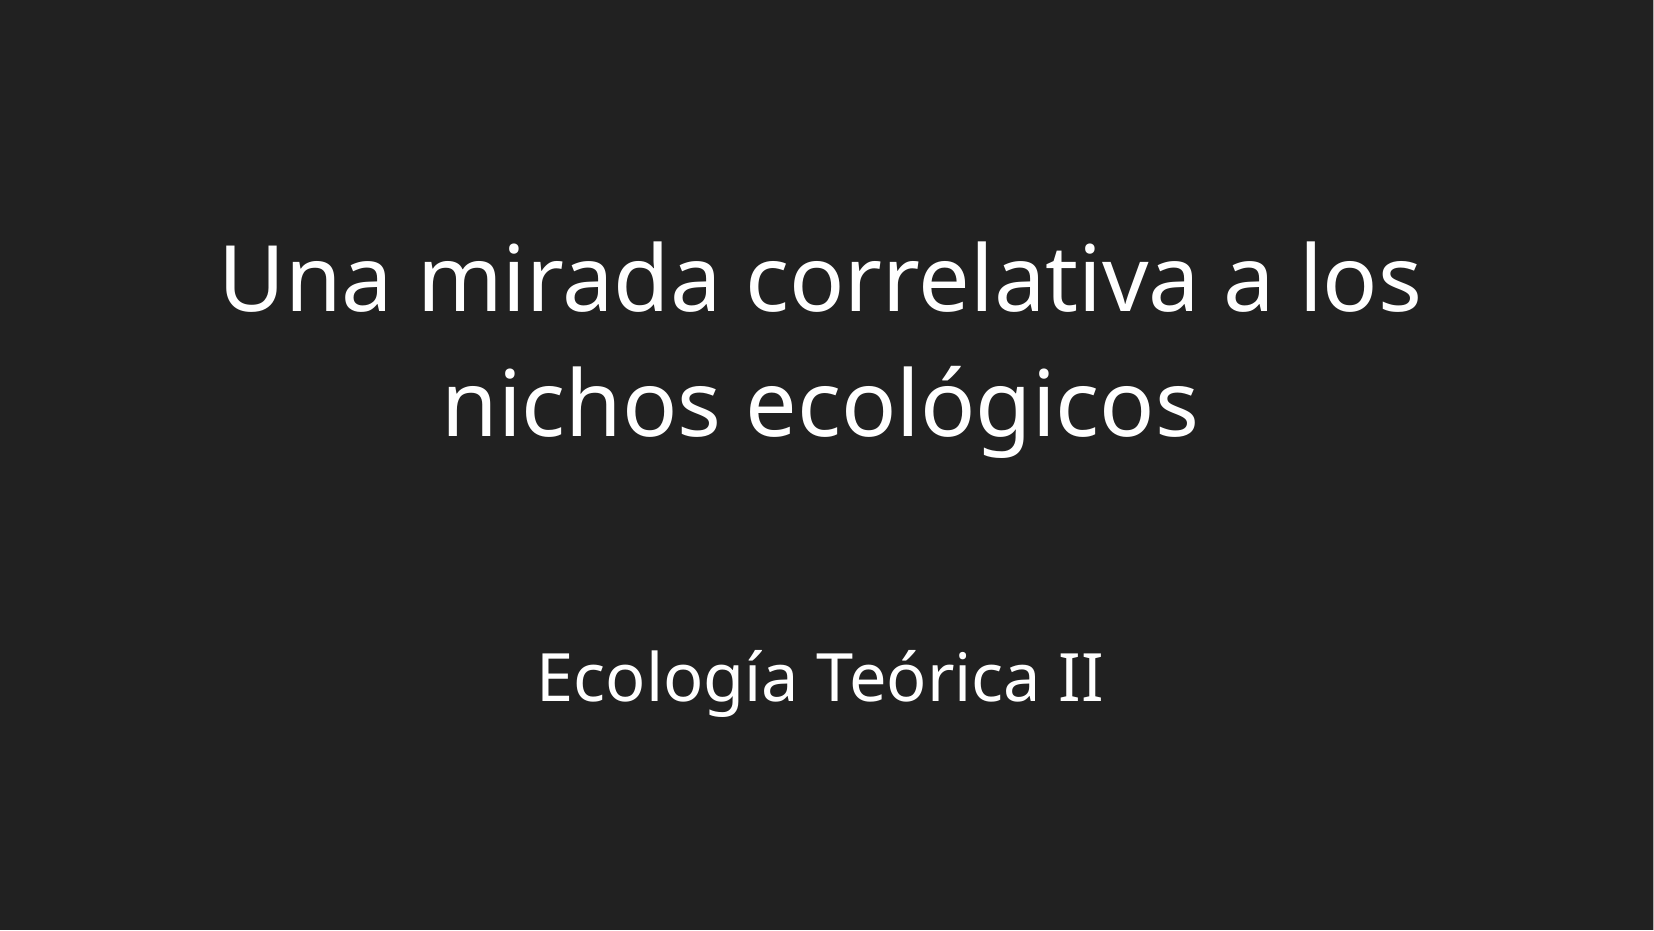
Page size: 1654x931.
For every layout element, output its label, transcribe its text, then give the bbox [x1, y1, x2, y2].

subtitle Ecología Teórica II [76, 583, 1565, 768]
title Una mirada correlativa a los nichos ecológicos [76, 228, 1565, 449]
